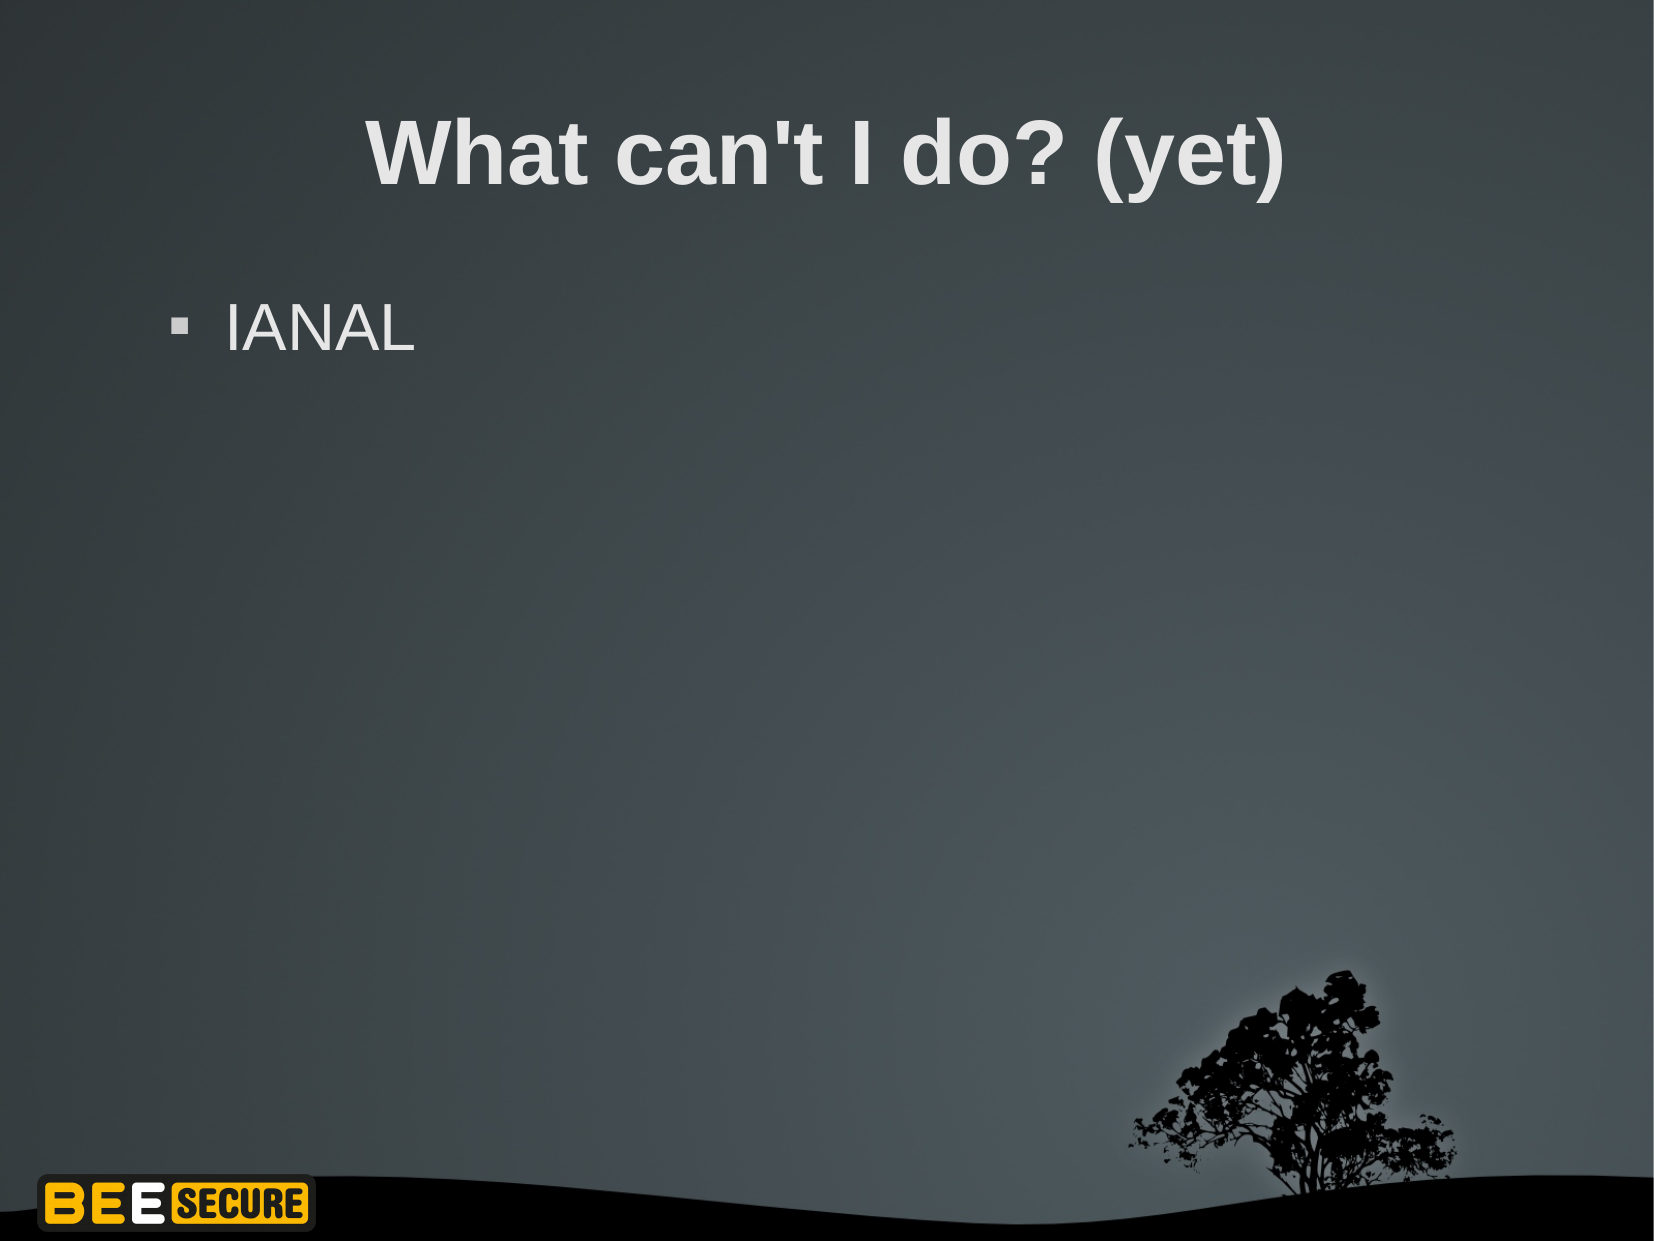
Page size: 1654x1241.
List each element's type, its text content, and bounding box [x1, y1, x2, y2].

list IANAL [82, 290, 1571, 1109]
picture [0, 0, 1654, 1241]
title What can't I do? (yet) [82, 49, 1571, 257]
